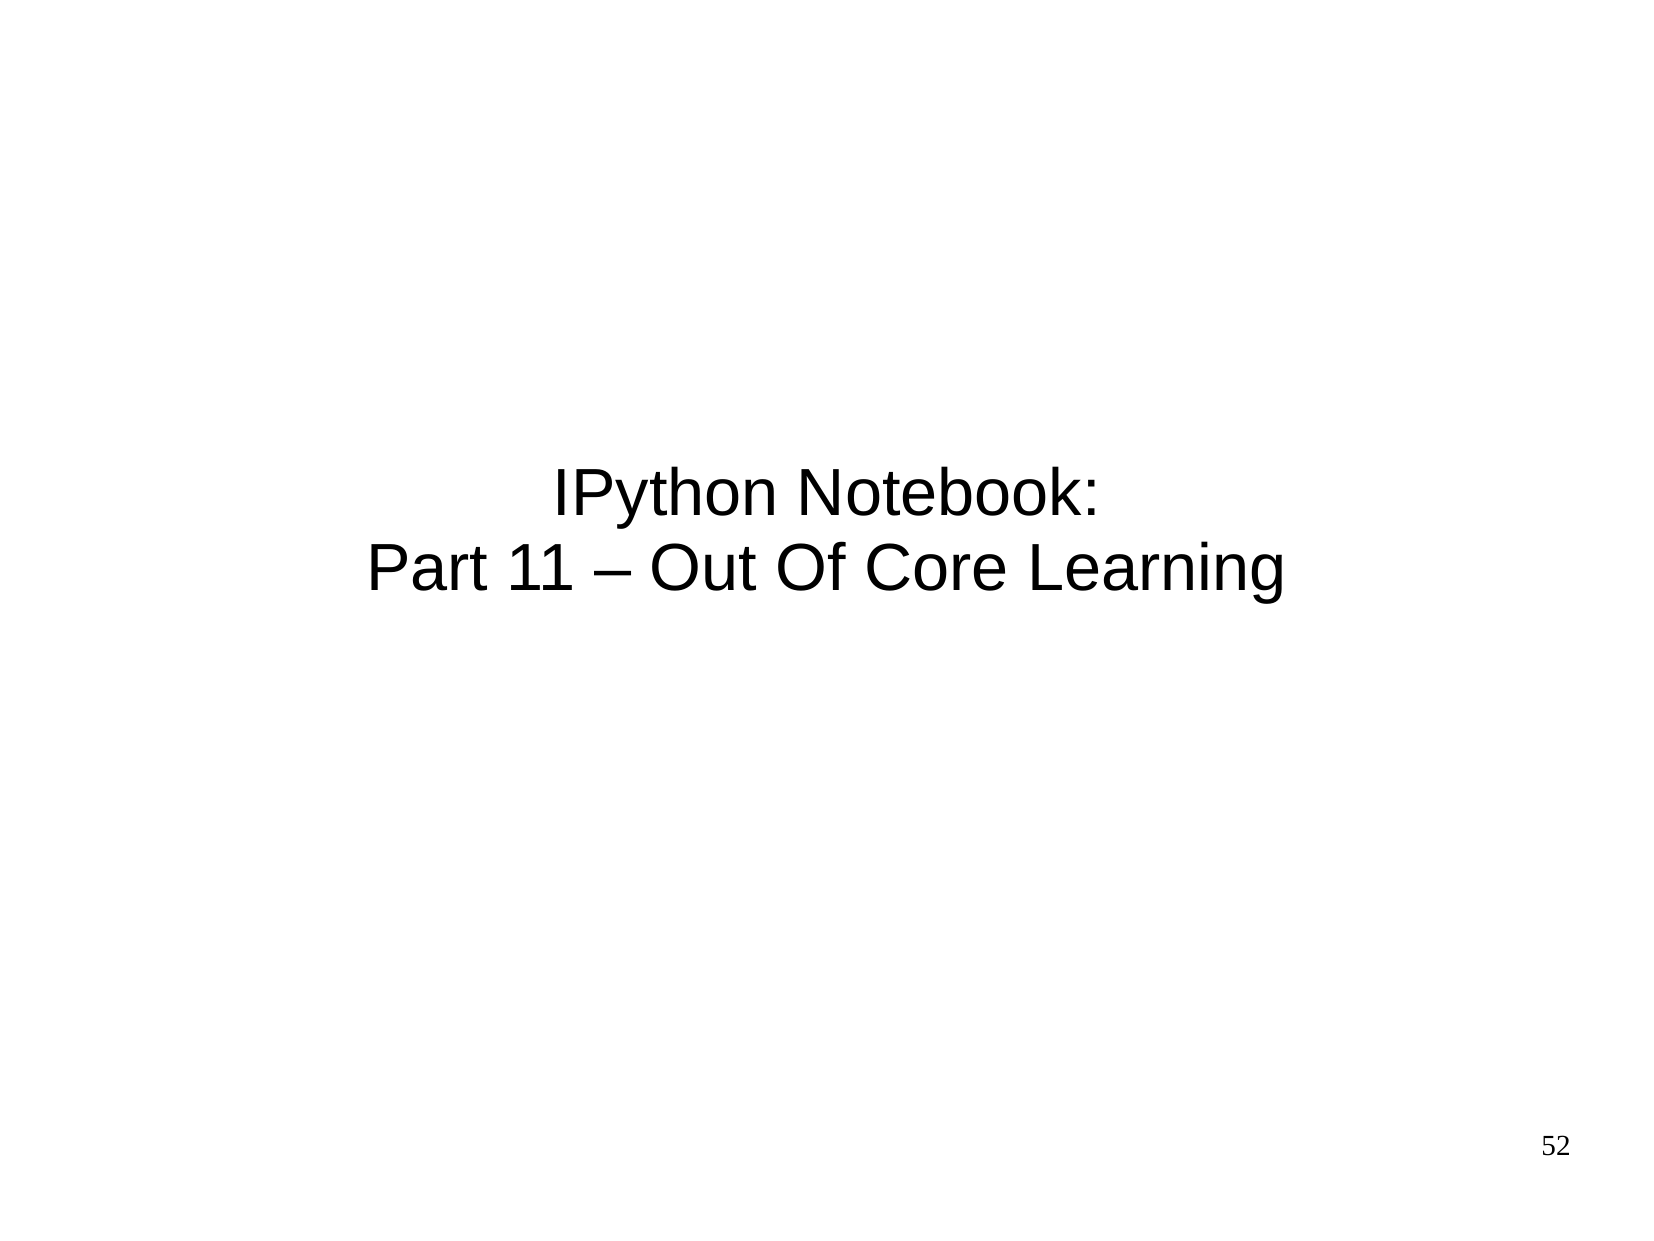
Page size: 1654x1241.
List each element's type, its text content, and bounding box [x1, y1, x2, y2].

subtitle IPython Notebook: Part 11 – Out Of Core Learning [82, 49, 1571, 1010]
